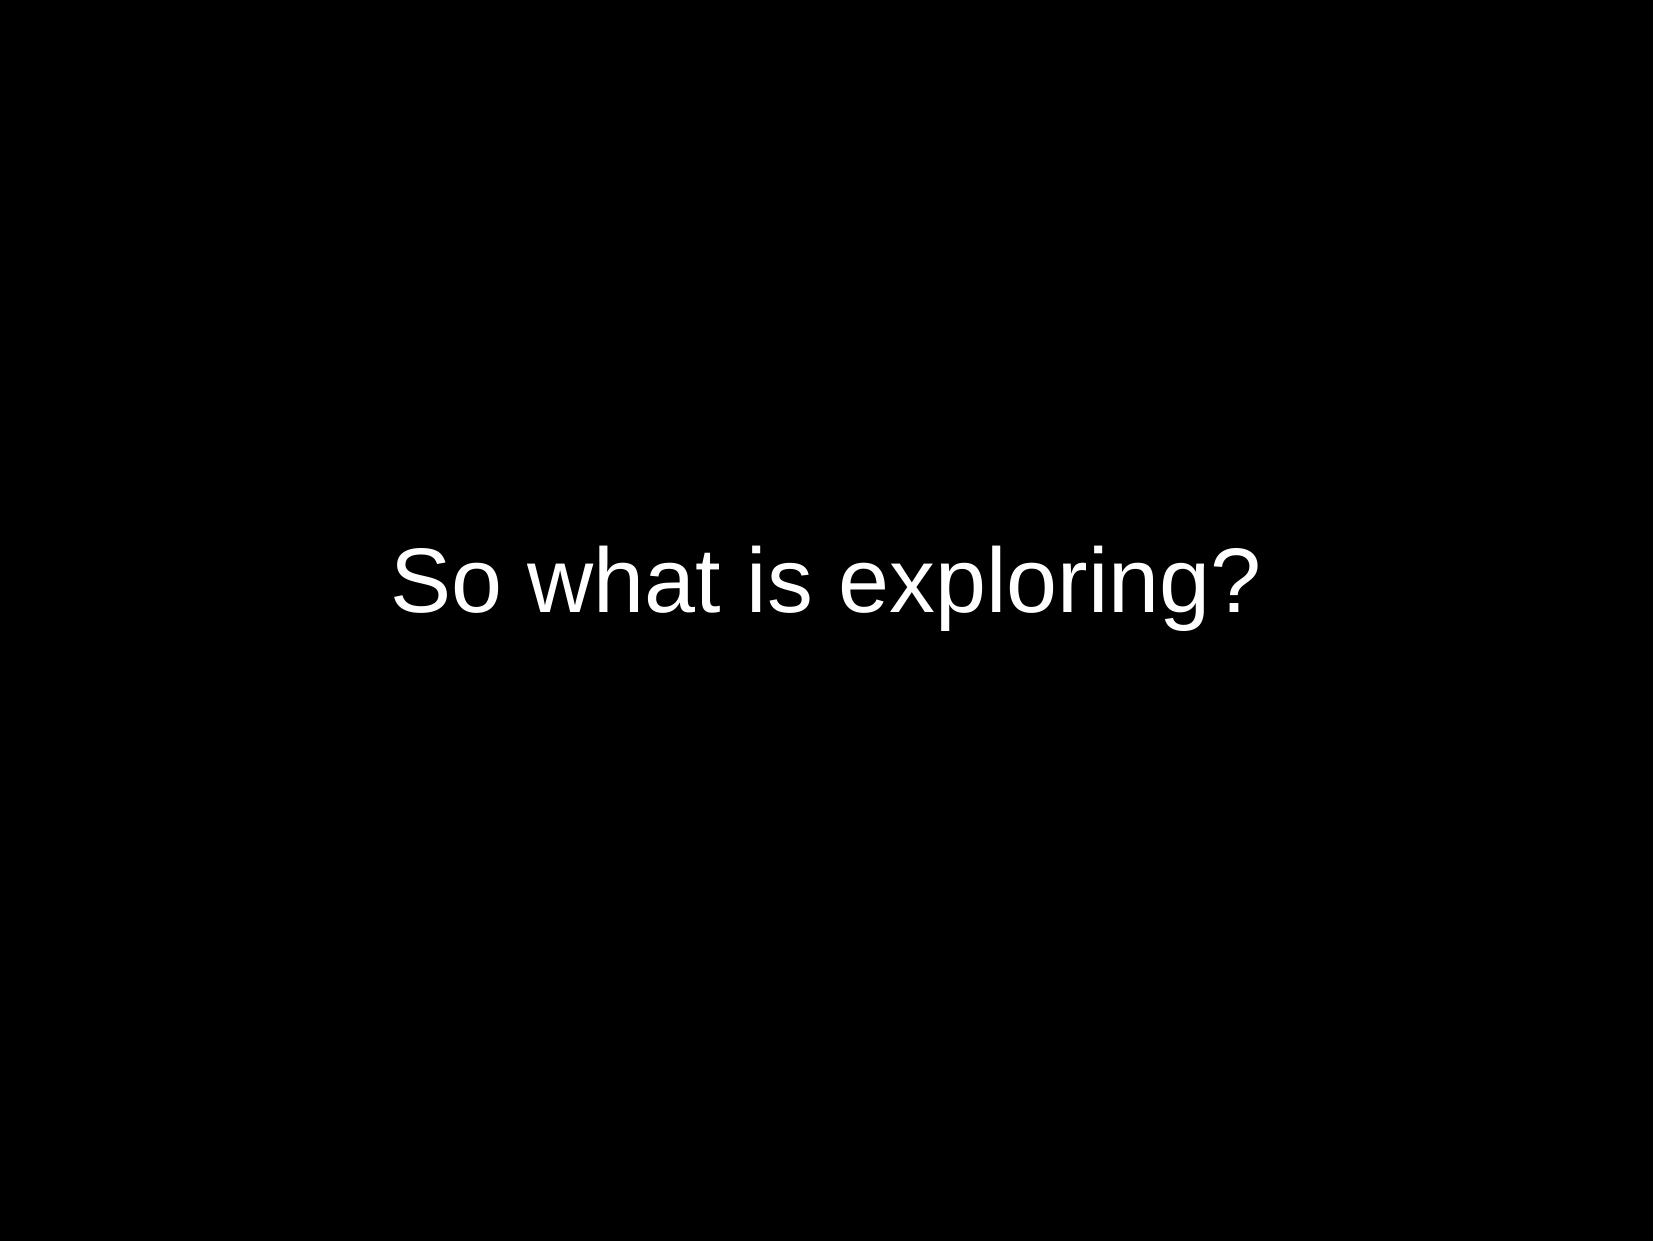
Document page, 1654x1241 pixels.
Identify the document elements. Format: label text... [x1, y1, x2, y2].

title So what is exploring? [82, 476, 1571, 684]
